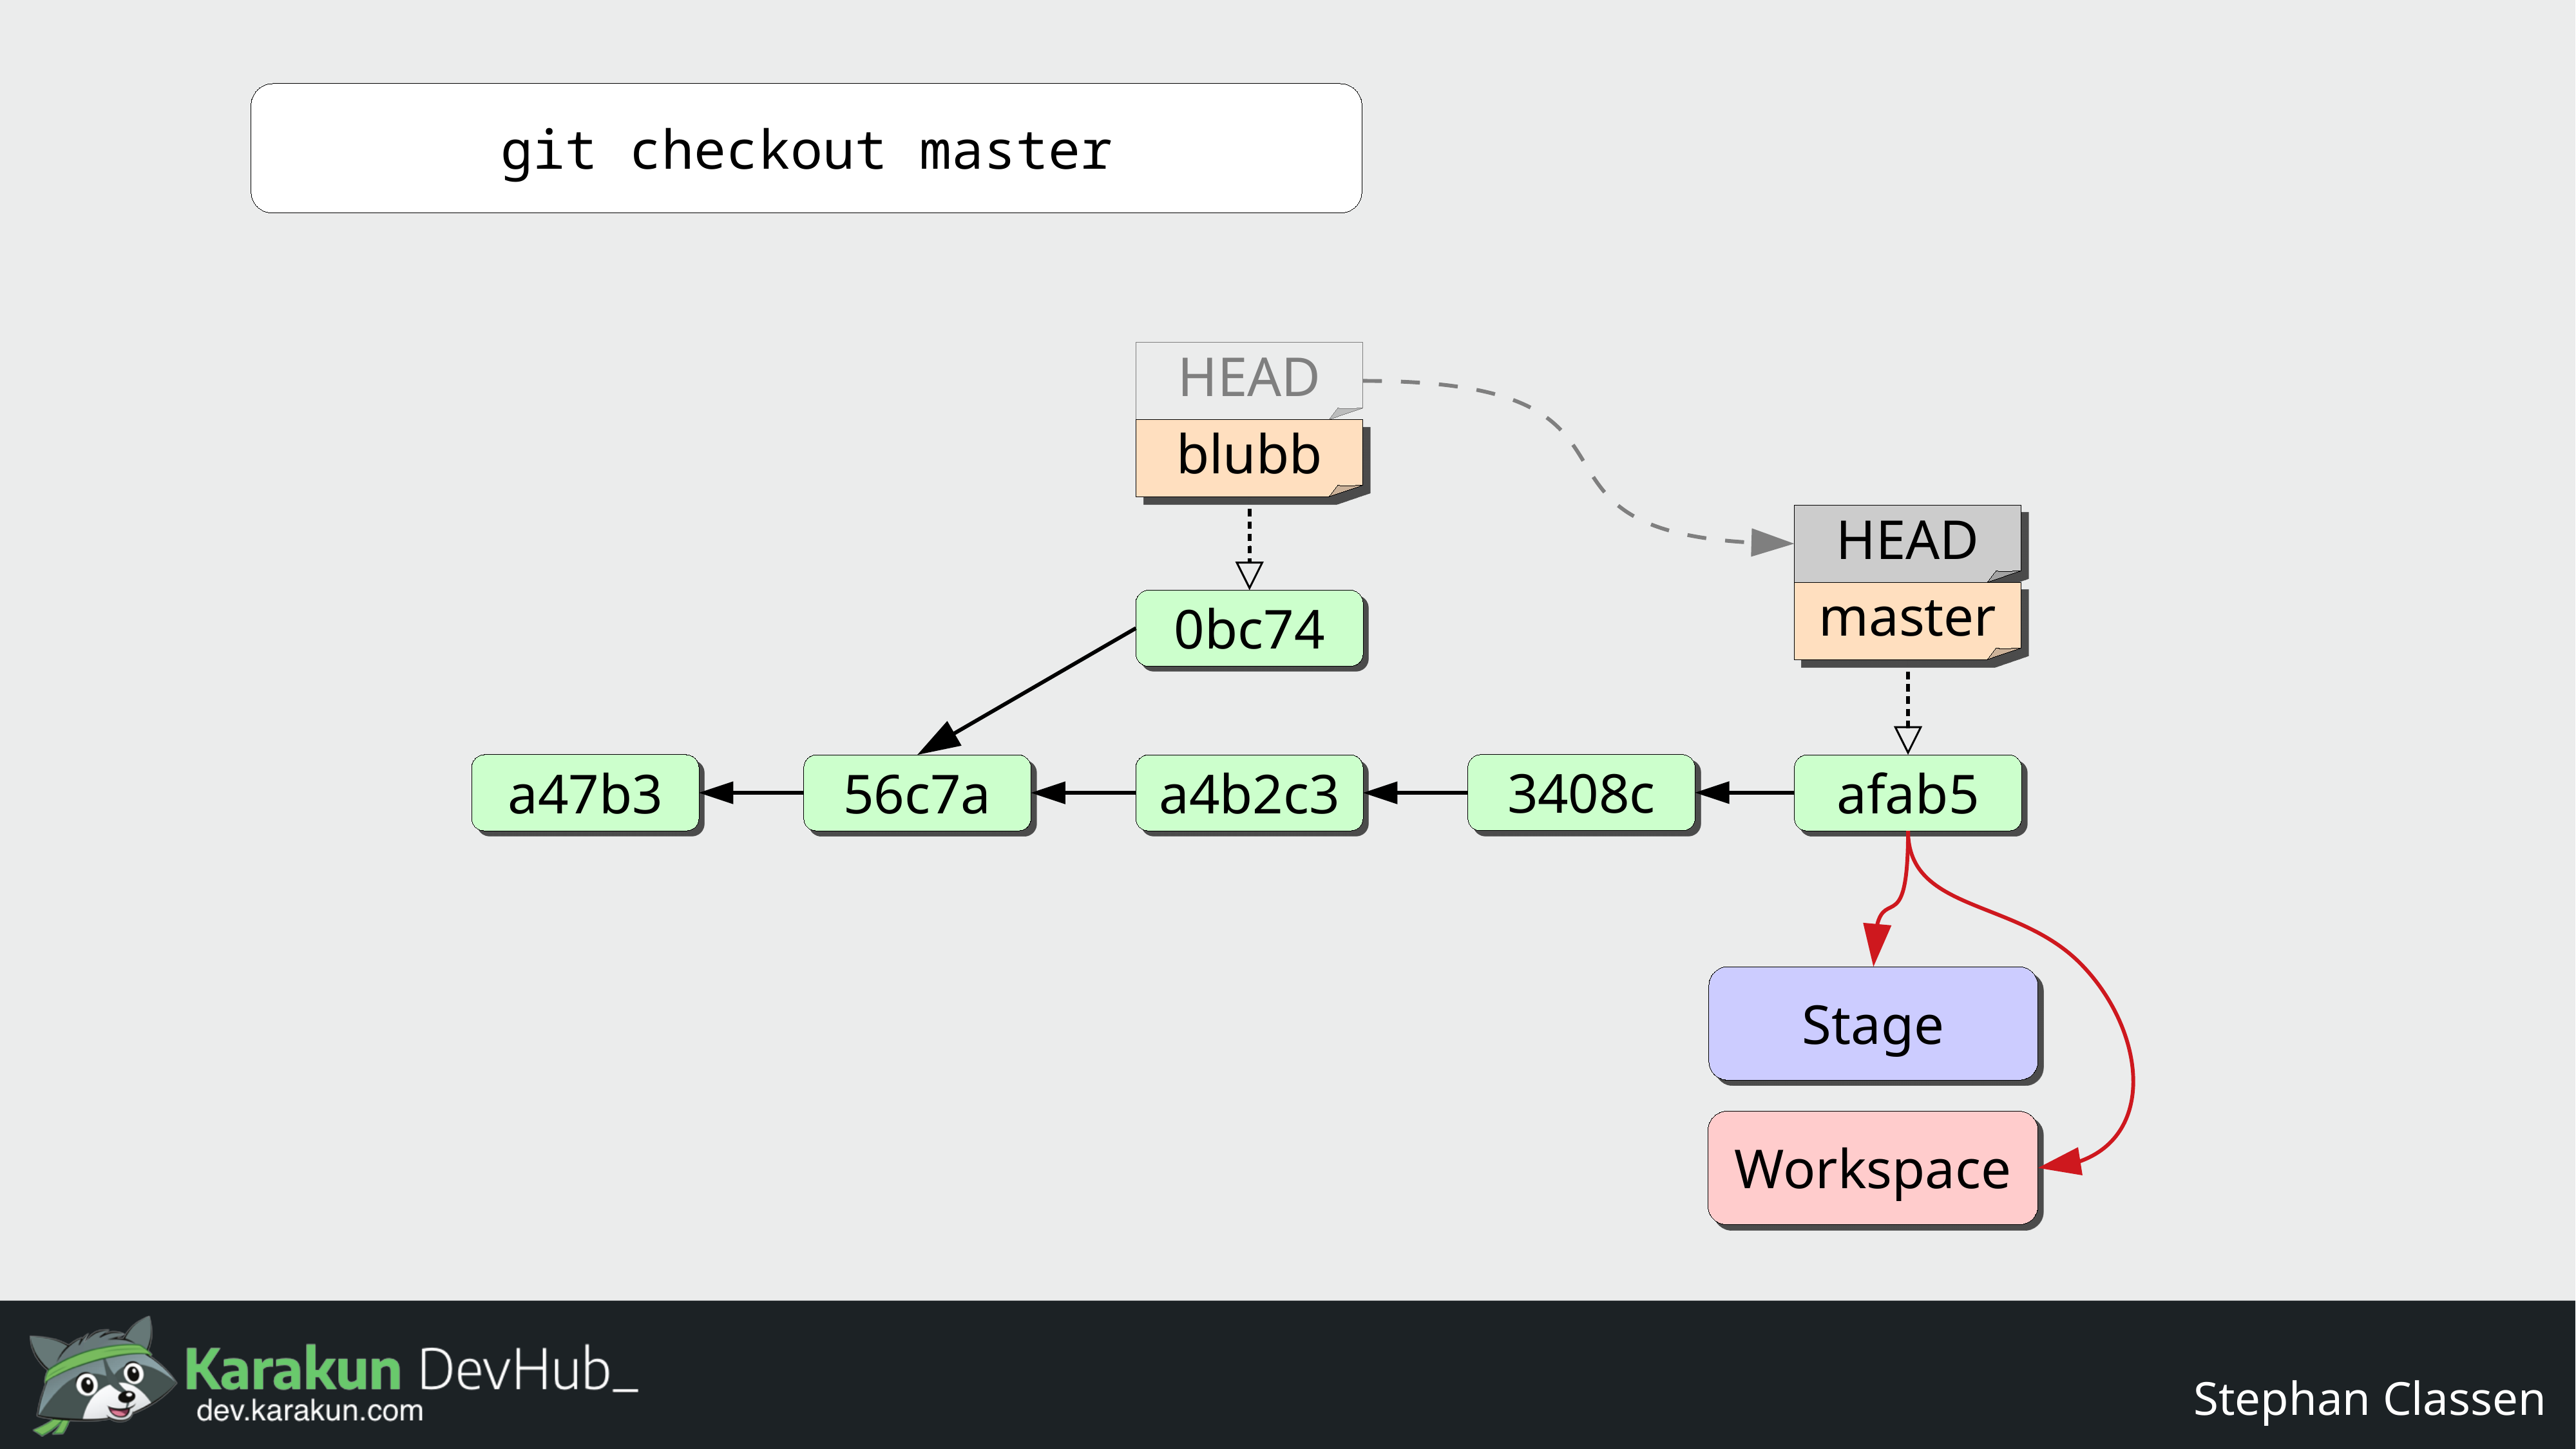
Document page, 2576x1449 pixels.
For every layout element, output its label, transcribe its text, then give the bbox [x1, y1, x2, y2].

text_box Stage [1708, 967, 2038, 1081]
text_box blubb [1136, 419, 1363, 497]
text_box 3408c [1467, 754, 1695, 831]
text_box HEAD [1136, 342, 1363, 419]
text_box afab5 [1794, 755, 2022, 831]
text_box 56c7a [803, 755, 1031, 831]
text_box git checkout master [251, 83, 1362, 213]
text_box 0bc74 [1136, 590, 1364, 667]
text_box master [1794, 582, 2021, 660]
text_box a47b3 [472, 754, 700, 831]
text_box a4b2c3 [1136, 755, 1364, 831]
text_box Stephan Classen [1795, 1361, 2557, 1434]
picture [30, 1316, 647, 1437]
text_box [0, 1300, 2575, 1449]
text_box HEAD [1794, 505, 2021, 582]
text_box Workspace [1708, 1111, 2038, 1225]
